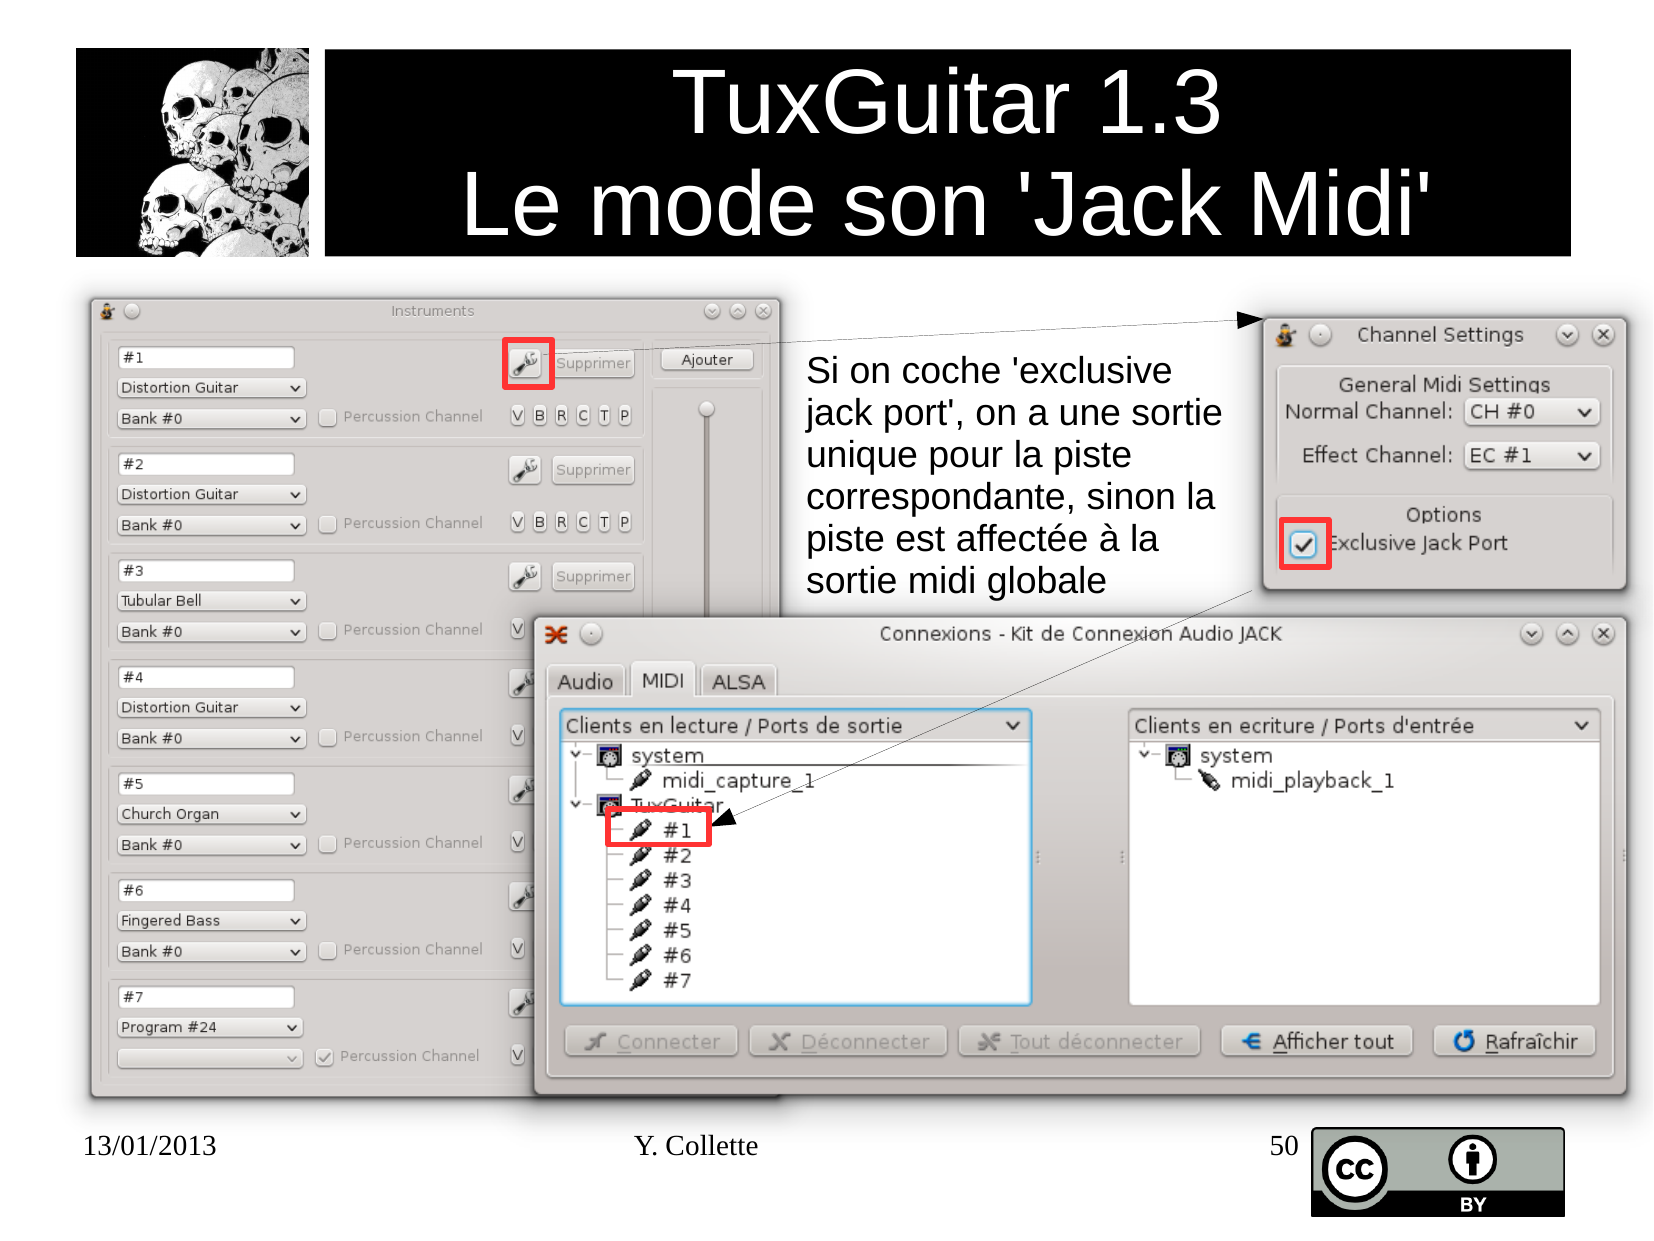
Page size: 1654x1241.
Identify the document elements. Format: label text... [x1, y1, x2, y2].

text_box Si on coche 'exclusive jack port', on a une sortie unique pour la piste correspondante, sinon la piste est affectée à la sortie midi globale [791, 342, 1252, 610]
picture [611, 812, 706, 842]
title TuxGuitar 1.3 Le mode son 'Jack Midi' [324, 49, 1571, 257]
picture [508, 343, 549, 384]
picture [47, 48, 1654, 1217]
